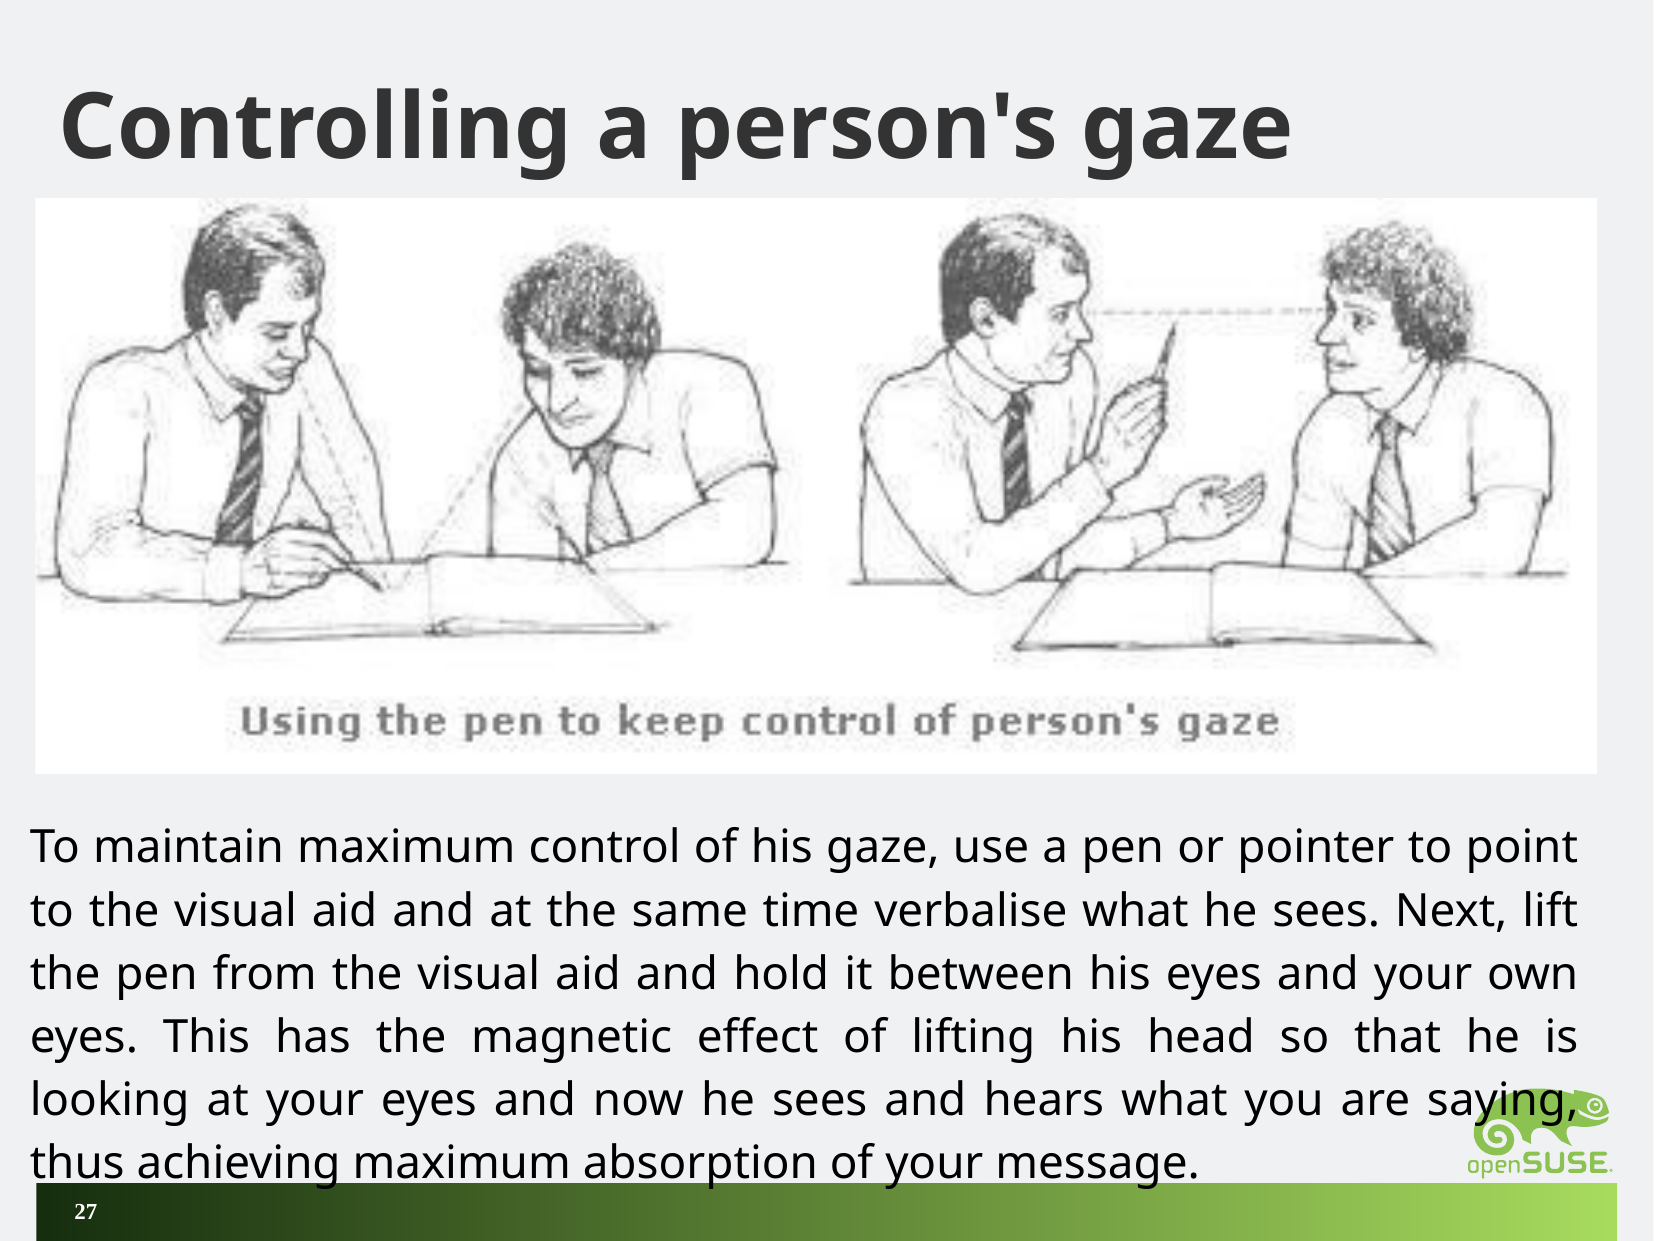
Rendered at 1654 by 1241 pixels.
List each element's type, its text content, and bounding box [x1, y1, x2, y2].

text_box To maintain maximum control of his gaze, use a pen or pointer to point to the visual aid and at the same time verbalise what he sees. Next, lift the pen from the visual aid and hold it between his eyes and your own eyes. This has the magnetic effect of lifting his head so that he is looking at your eyes and now he sees and hears what you are saying, thus achieving maximum absorption of your message. [14, 793, 1595, 1241]
title Controlling a person's gaze [59, 48, 1616, 199]
picture [1595, 1098, 1602, 1113]
picture [0, 0, 1654, 1241]
text_box [35, 198, 1598, 774]
